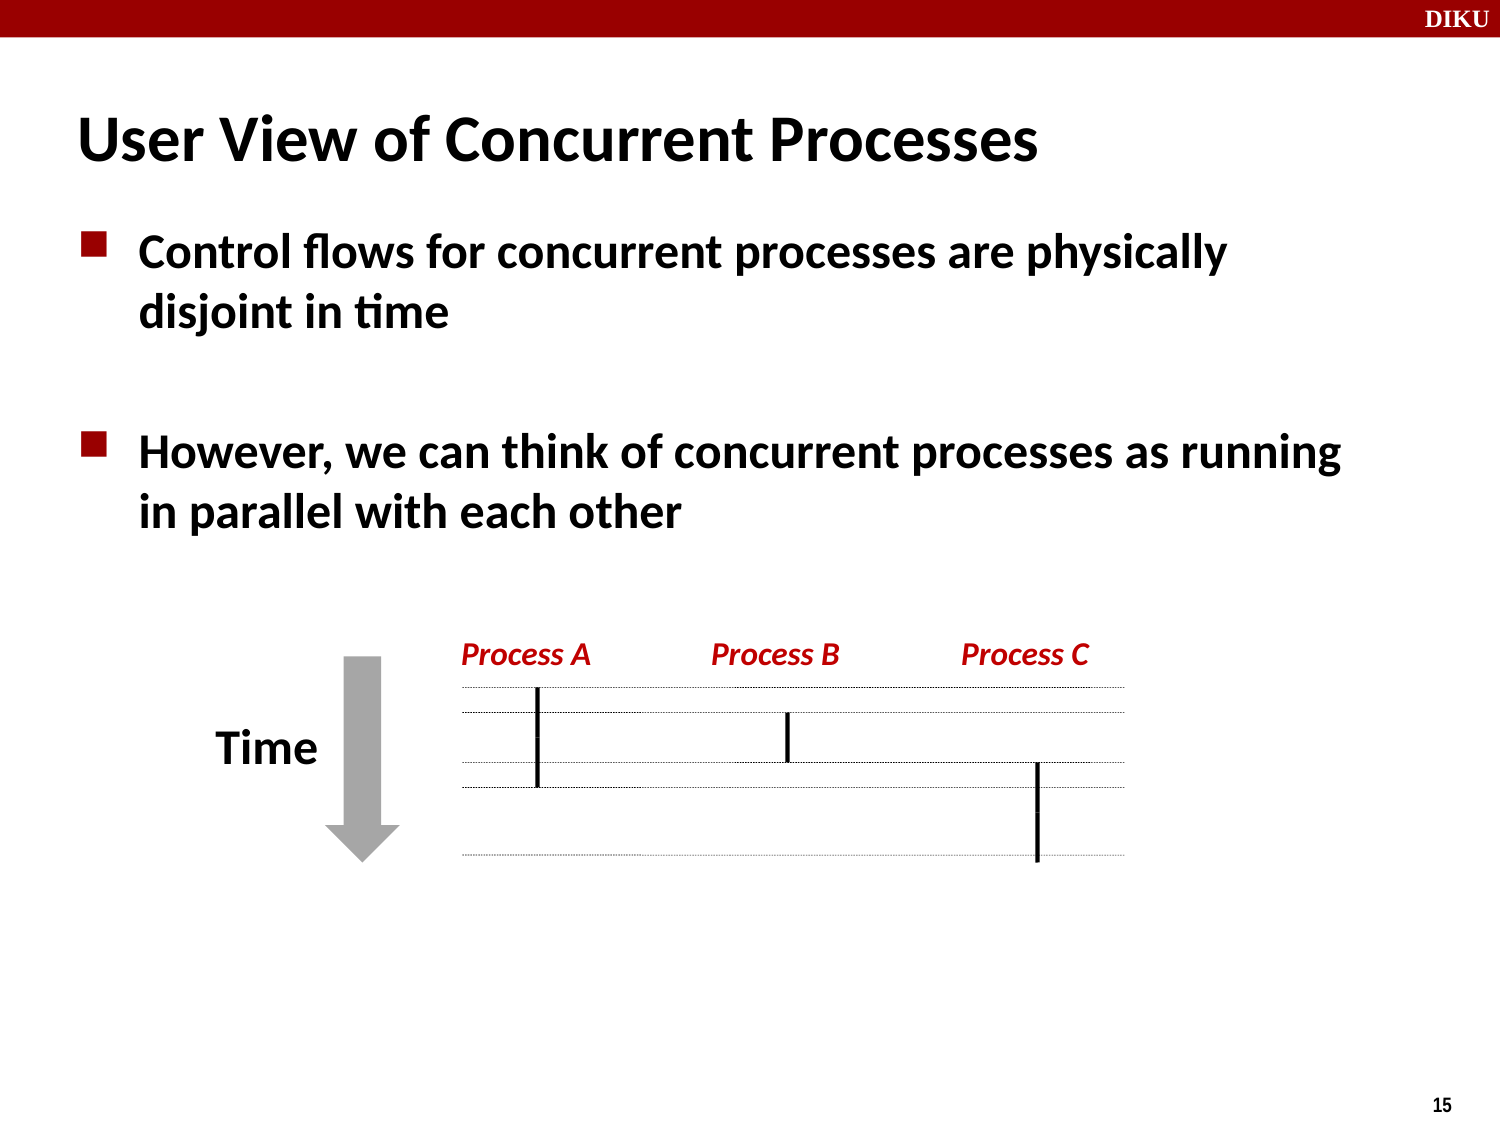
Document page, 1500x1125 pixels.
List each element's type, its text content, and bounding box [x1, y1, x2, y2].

list Control flows for concurrent processes are physically disjoint in time However, we can think of concurrent processes as running in parallel with each other [67, 210, 1363, 538]
text_box Process B [696, 624, 856, 680]
text_box Process C [946, 624, 1104, 680]
text_box Time [200, 707, 334, 783]
text_box [324, 656, 400, 863]
title User View of Concurrent Processes [62, 87, 1450, 182]
text_box Process A [446, 624, 607, 680]
